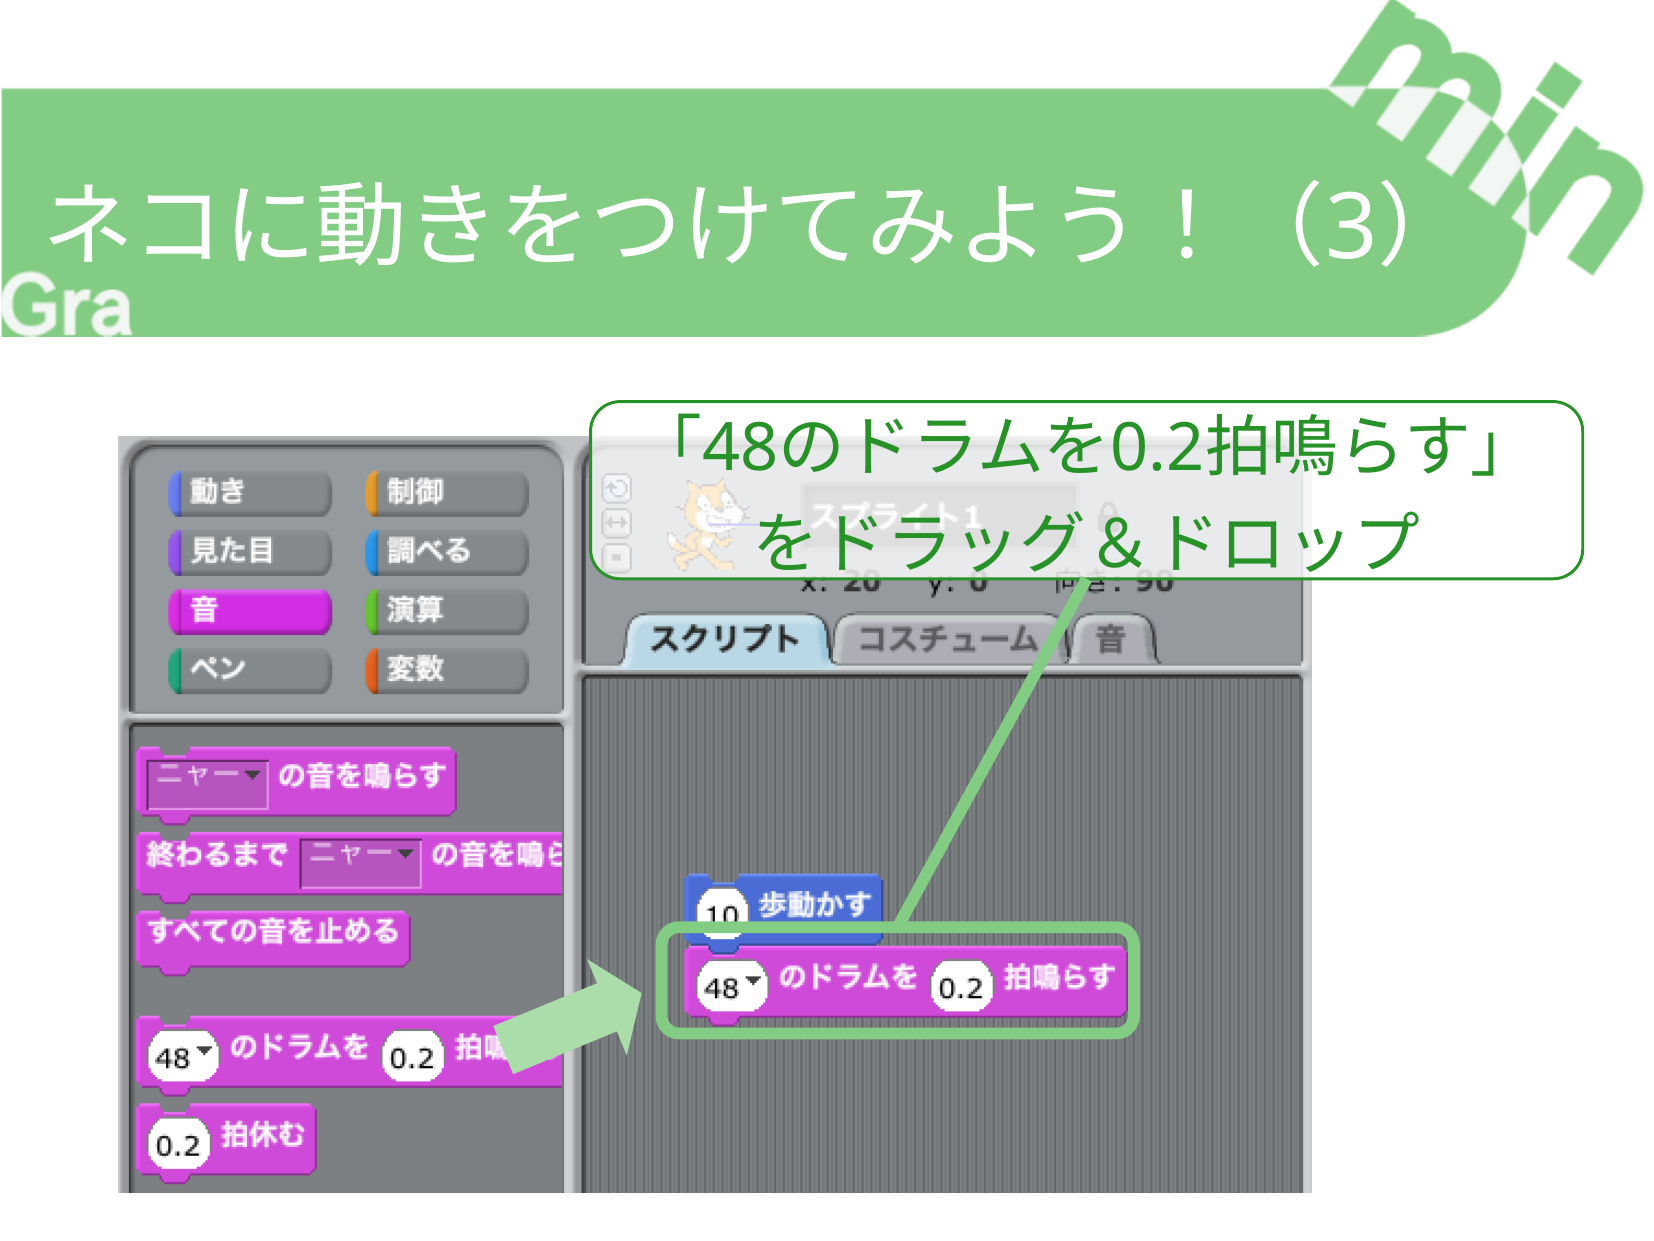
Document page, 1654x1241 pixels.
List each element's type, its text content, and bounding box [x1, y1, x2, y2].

text_box 「48のドラムを0.2拍鳴らす」をドラッグ＆ドロップ [590, 401, 1583, 579]
picture [1, 0, 1654, 337]
title ネコに動きをつけてみよう！（3） [11, 134, 1501, 303]
picture [668, 934, 1128, 1027]
text_box [493, 959, 642, 1075]
picture [118, 436, 1312, 1193]
